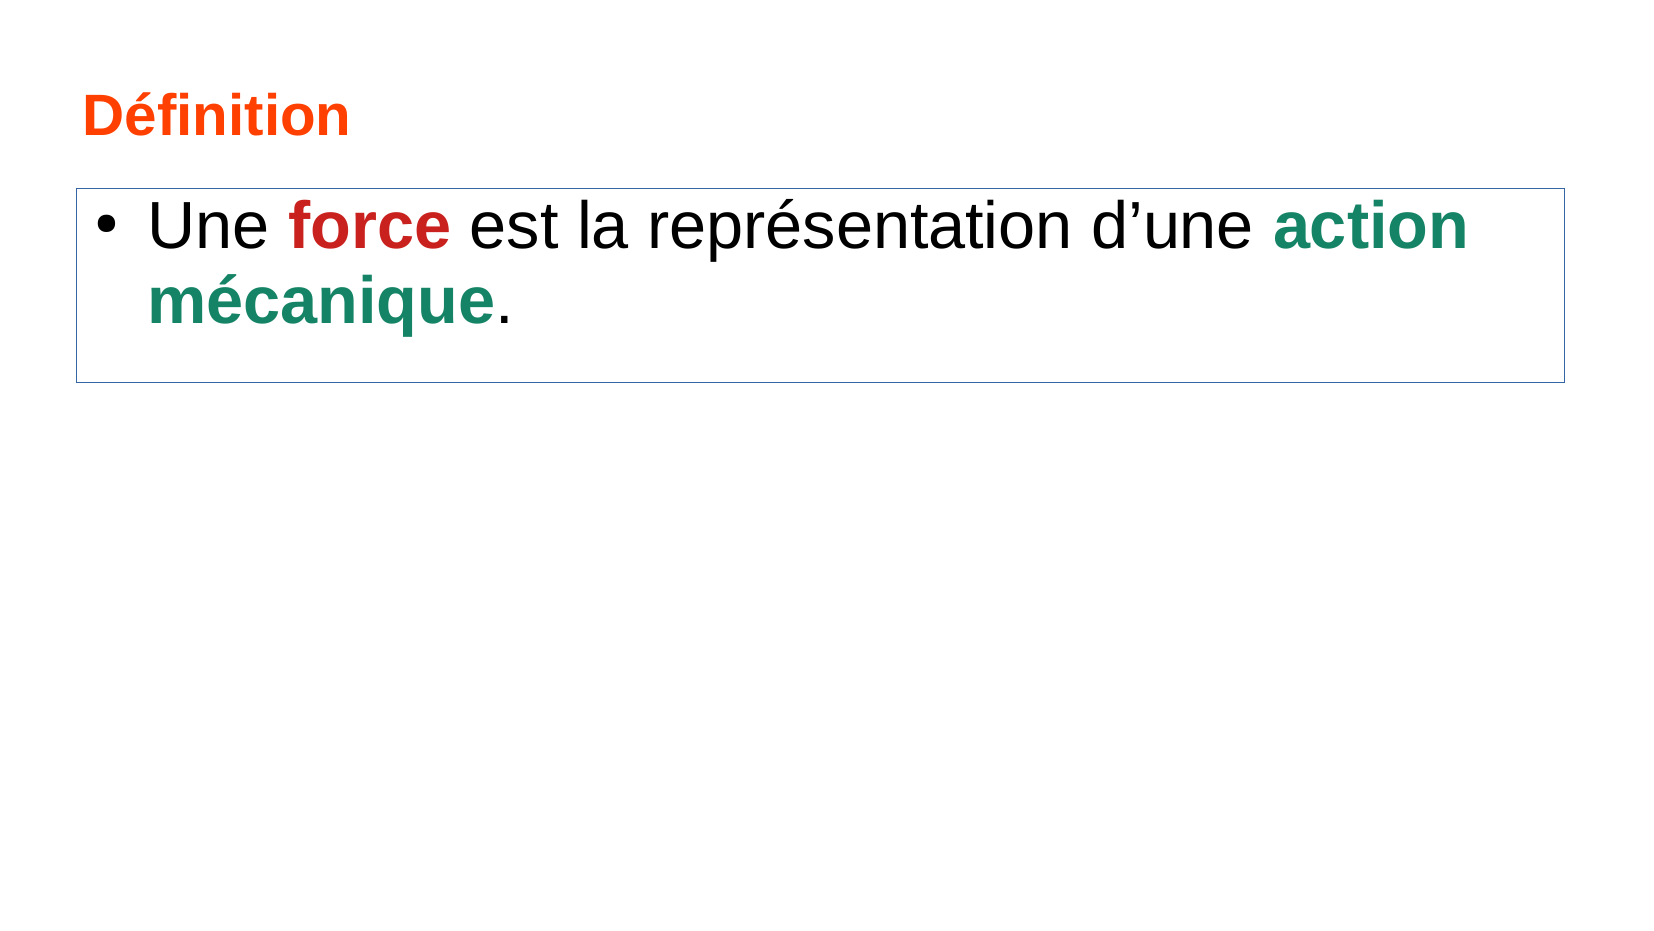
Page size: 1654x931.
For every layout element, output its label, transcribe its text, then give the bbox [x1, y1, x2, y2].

list Une force est la représentation d’une action mécanique. [76, 188, 1565, 383]
title Définition [82, 37, 1571, 193]
